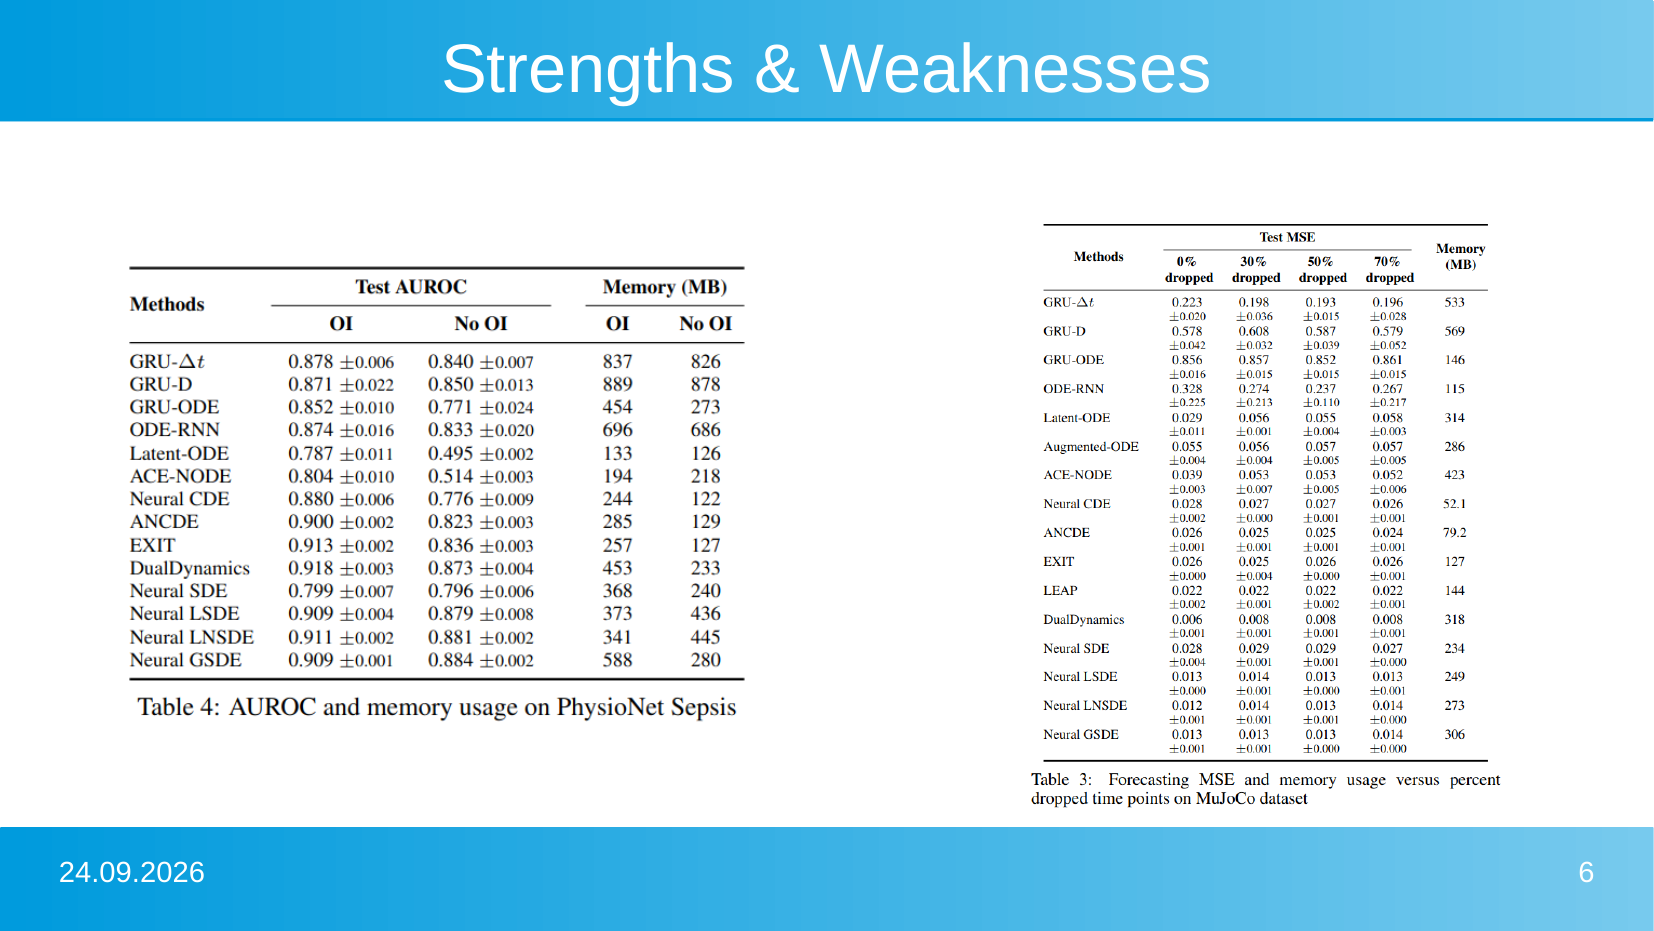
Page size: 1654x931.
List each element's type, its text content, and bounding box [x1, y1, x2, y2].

picture [1012, 210, 1501, 826]
title Strengths & Weaknesses [59, 29, 1595, 108]
picture [59, 248, 788, 741]
